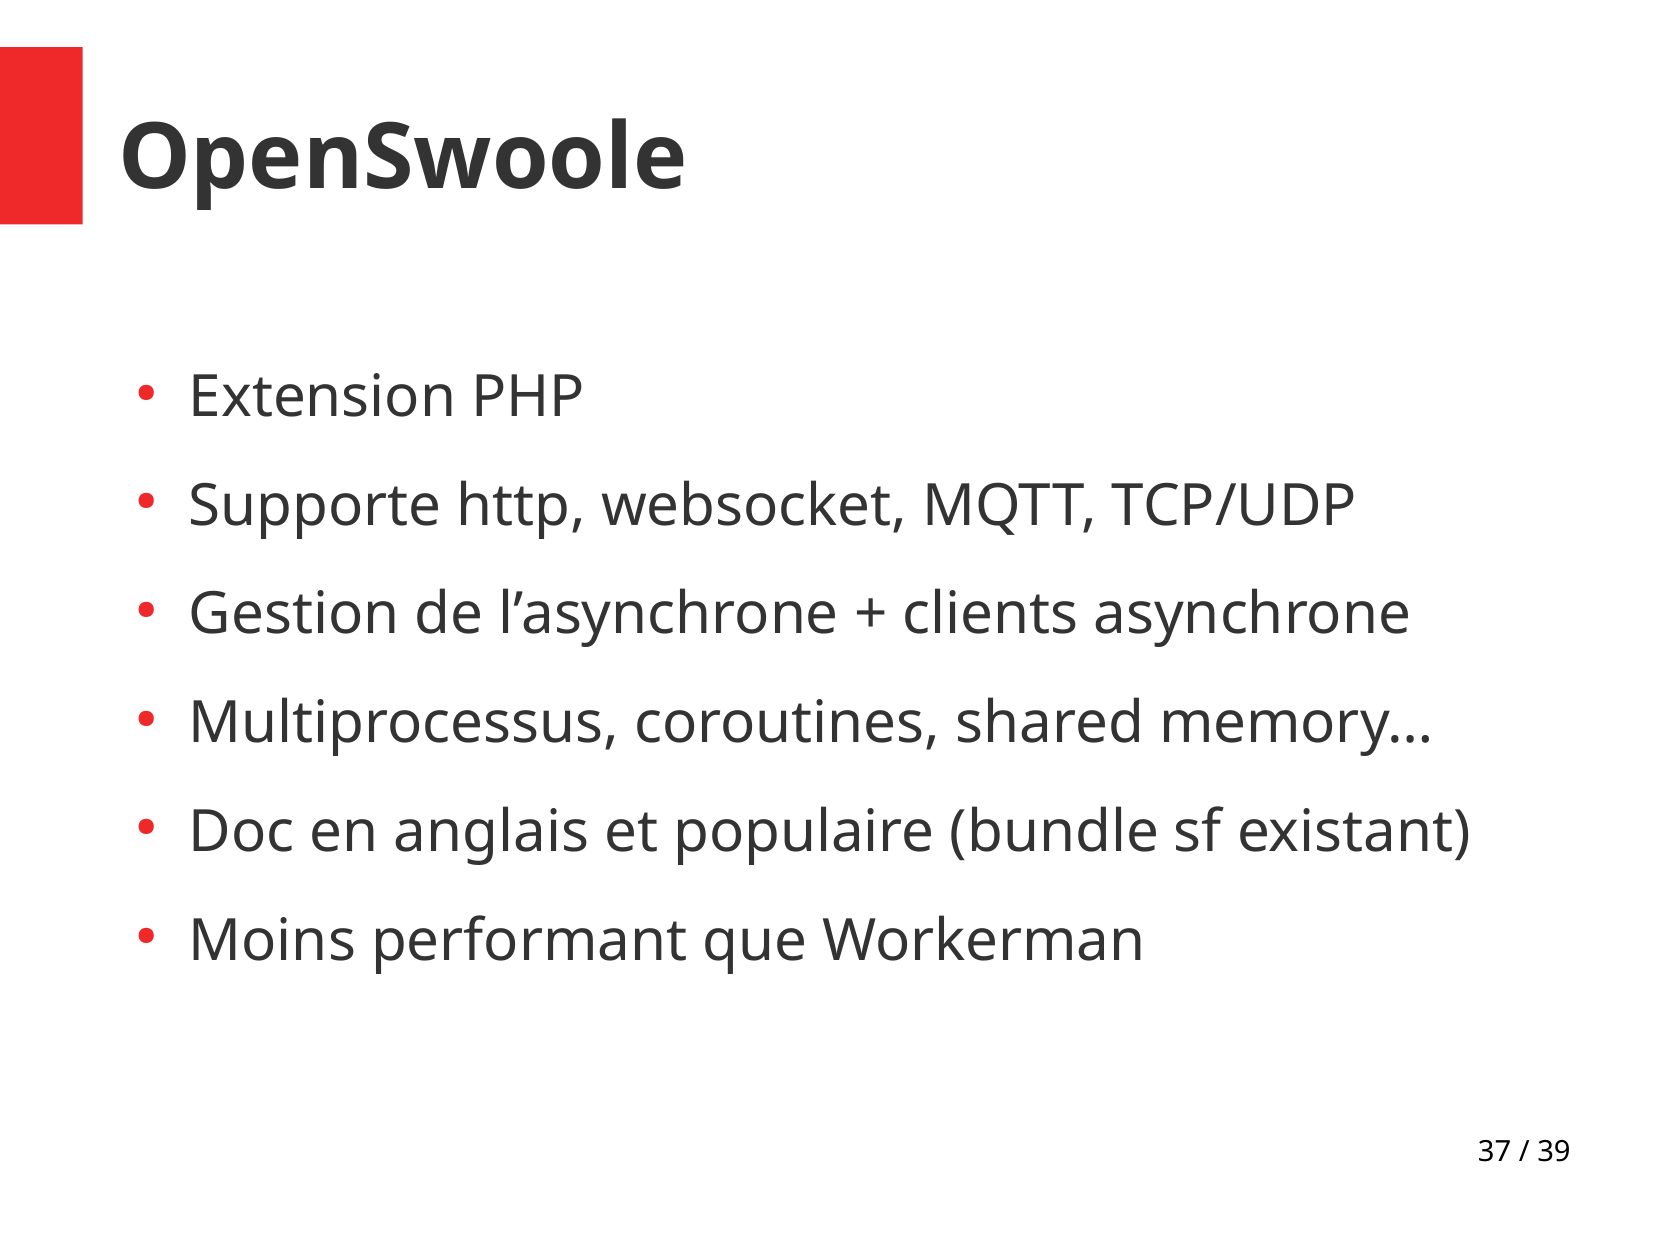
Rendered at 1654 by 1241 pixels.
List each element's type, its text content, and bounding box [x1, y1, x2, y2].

list Extension PHP Supporte http, websocket, MQTT, TCP/UDP Gestion de l’asynchrone + clients asynchrone Multiprocessus, coroutines, shared memory… Doc en anglais et populaire (bundle sf existant) Moins performant que Workerman [118, 354, 1536, 1074]
title OpenSwoole [118, 49, 1571, 257]
